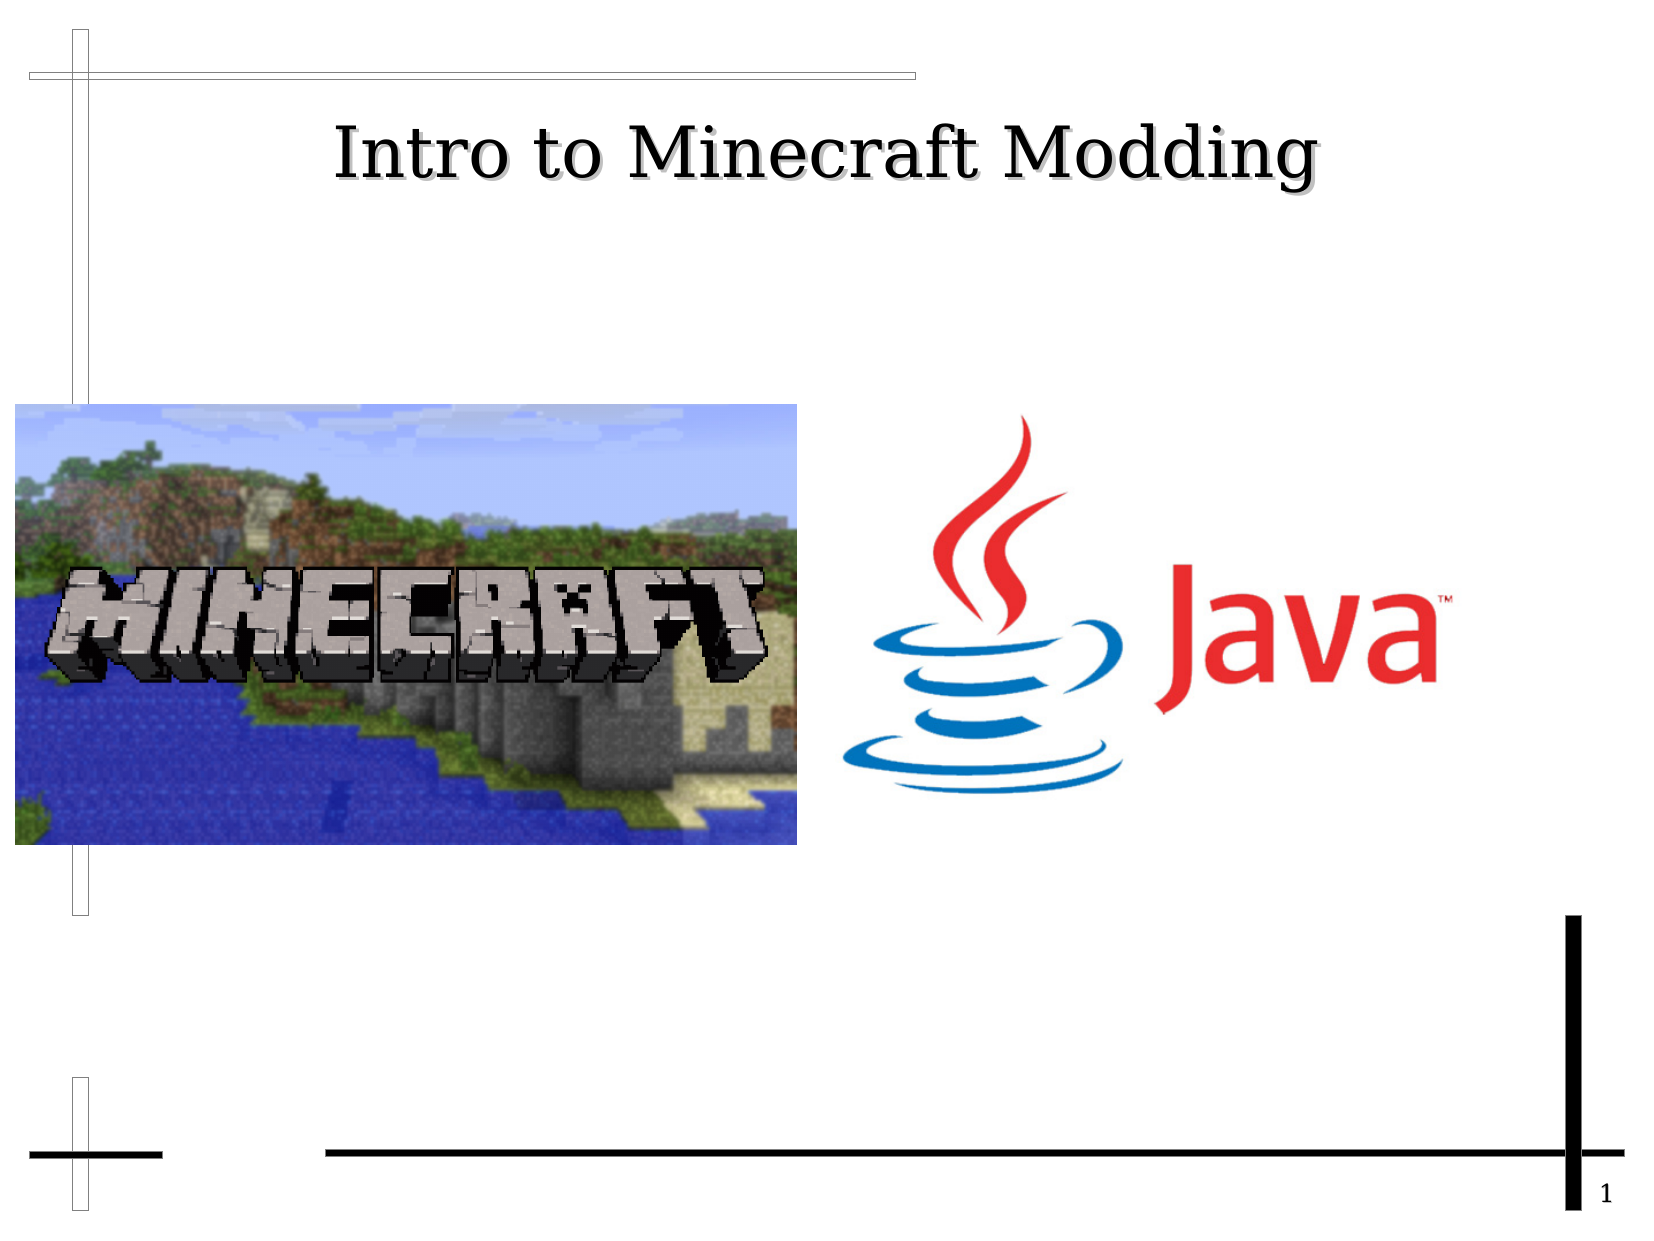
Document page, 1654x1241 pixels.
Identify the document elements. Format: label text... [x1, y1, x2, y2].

title Intro to Minecraft Modding [82, 49, 1571, 257]
picture [15, 395, 1529, 856]
